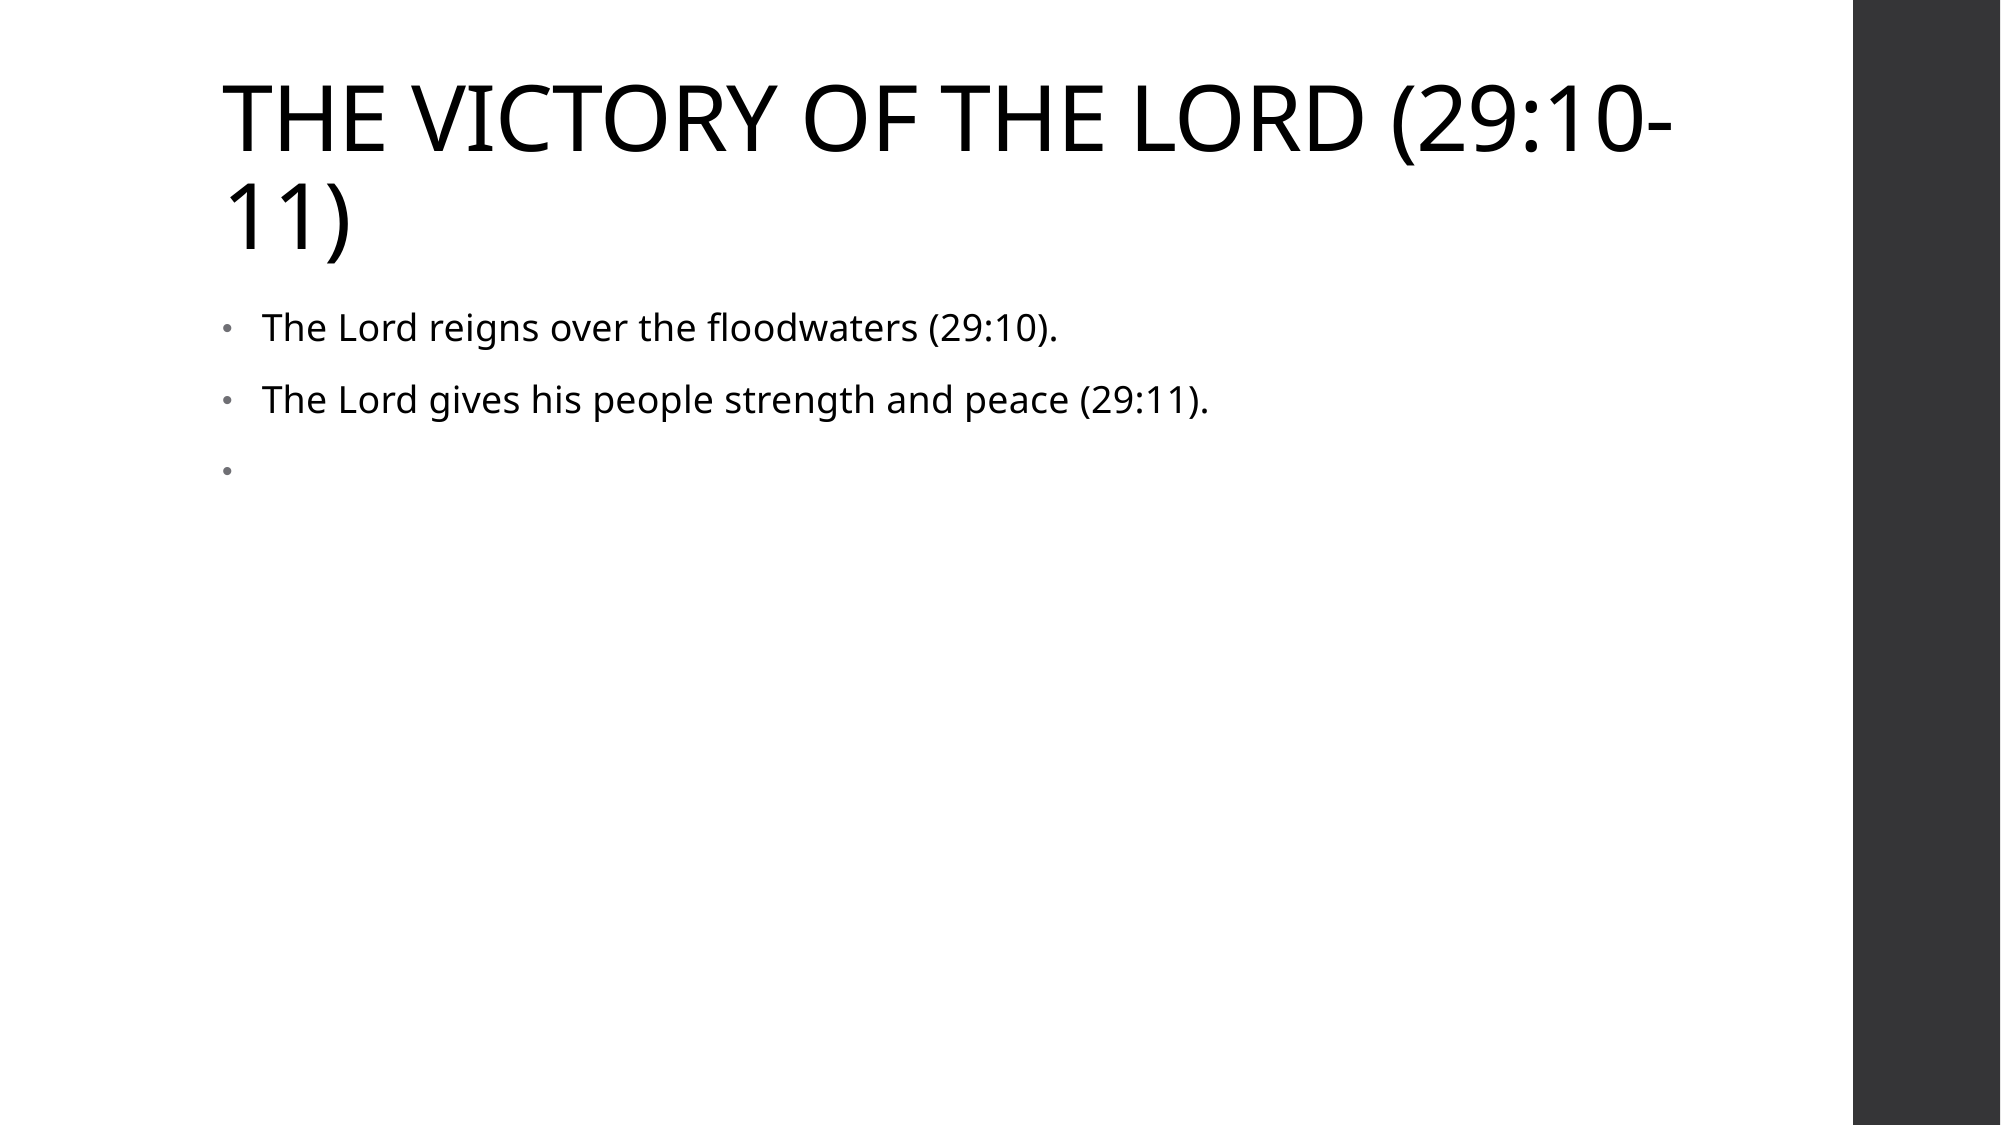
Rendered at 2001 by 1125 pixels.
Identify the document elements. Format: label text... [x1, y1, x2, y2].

list The Lord reigns over the floodwaters (29:10). The Lord gives his people strength and peace (29:11). [206, 299, 1617, 1014]
title THE VICTORY OF THE LORD (29:10-11) [206, 60, 1797, 278]
